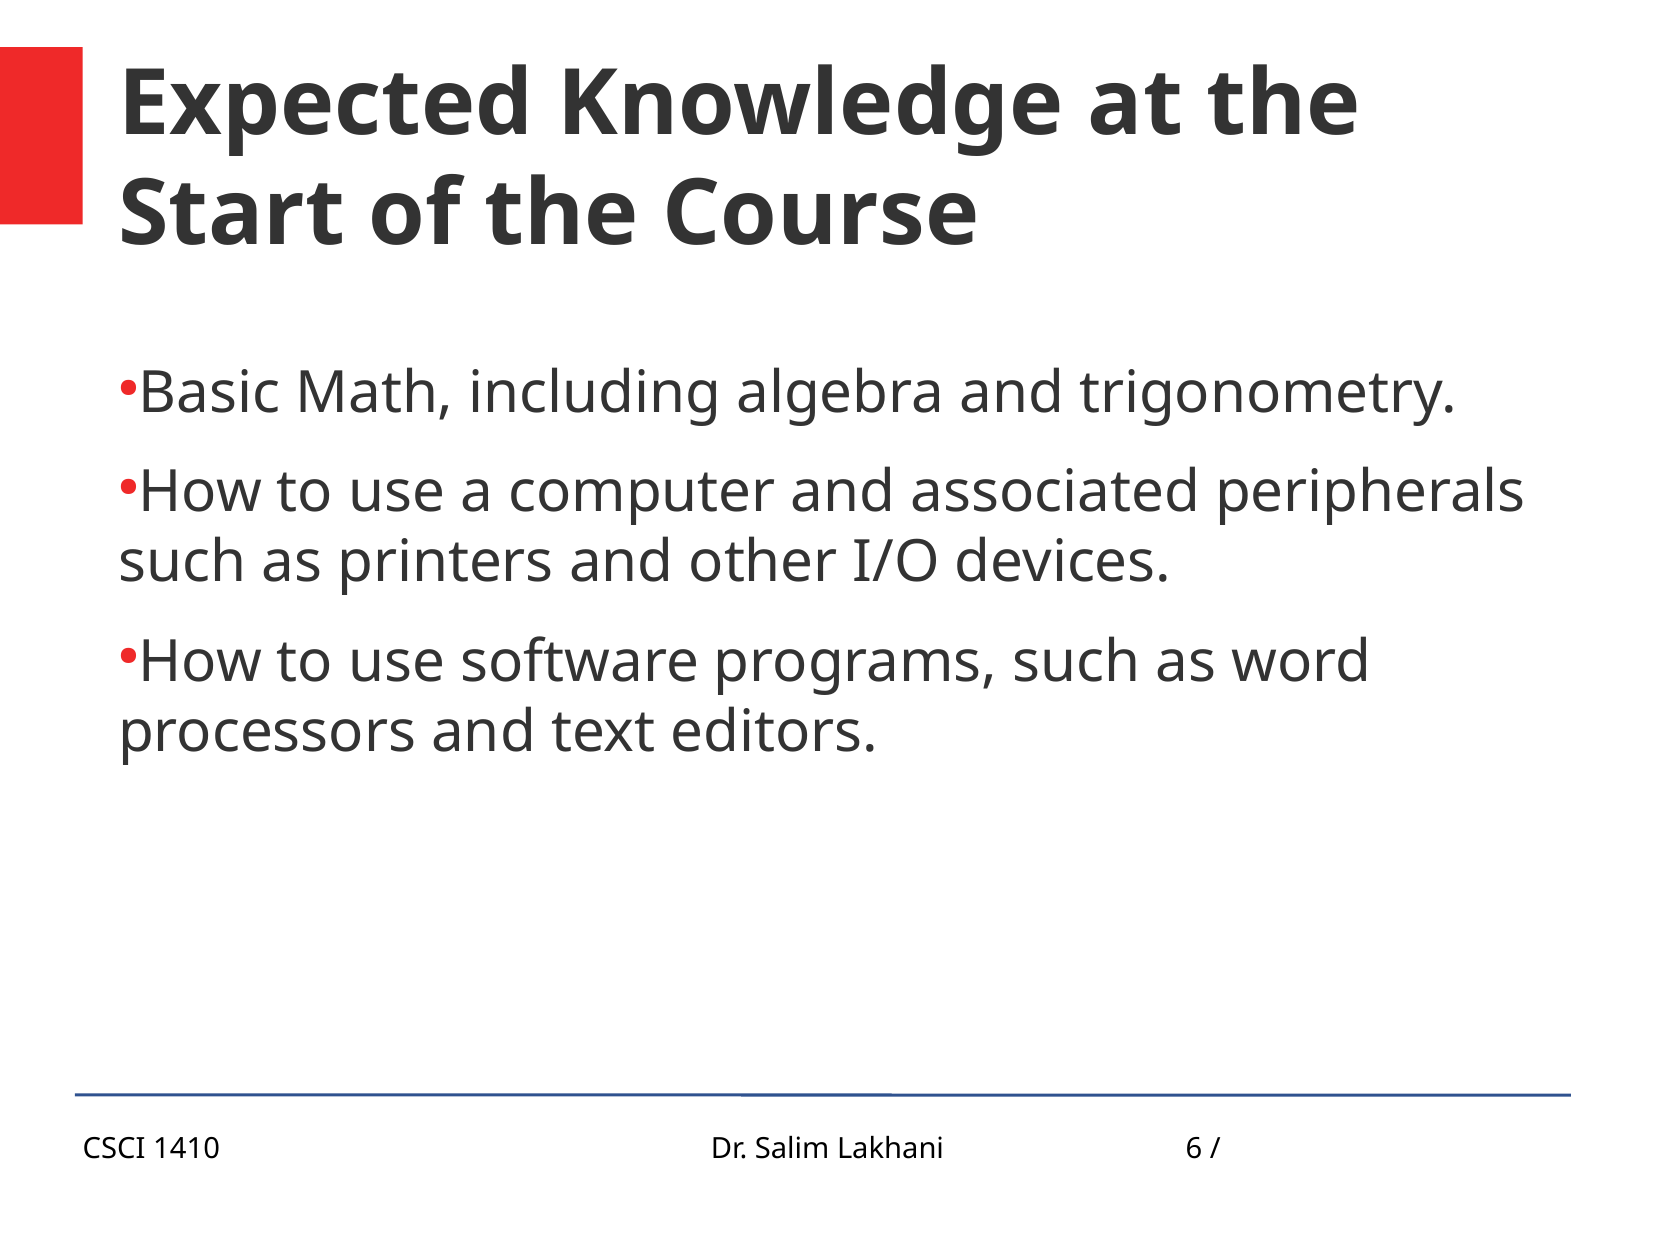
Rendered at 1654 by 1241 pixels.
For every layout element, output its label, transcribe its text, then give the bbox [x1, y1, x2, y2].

text_box / [1185, 1129, 1571, 1216]
list Basic Math, including algebra and trigonometry. How to use a computer and associated peripherals such as printers and other I/O devices. How to use software programs, such as word processors and text editors. [118, 354, 1536, 1074]
text_box CSCI 1410 [82, 1129, 468, 1216]
title Expected Knowledge at the Start of the Course [118, 27, 1571, 278]
text_box Dr. Salim Lakhani [565, 1129, 1090, 1216]
